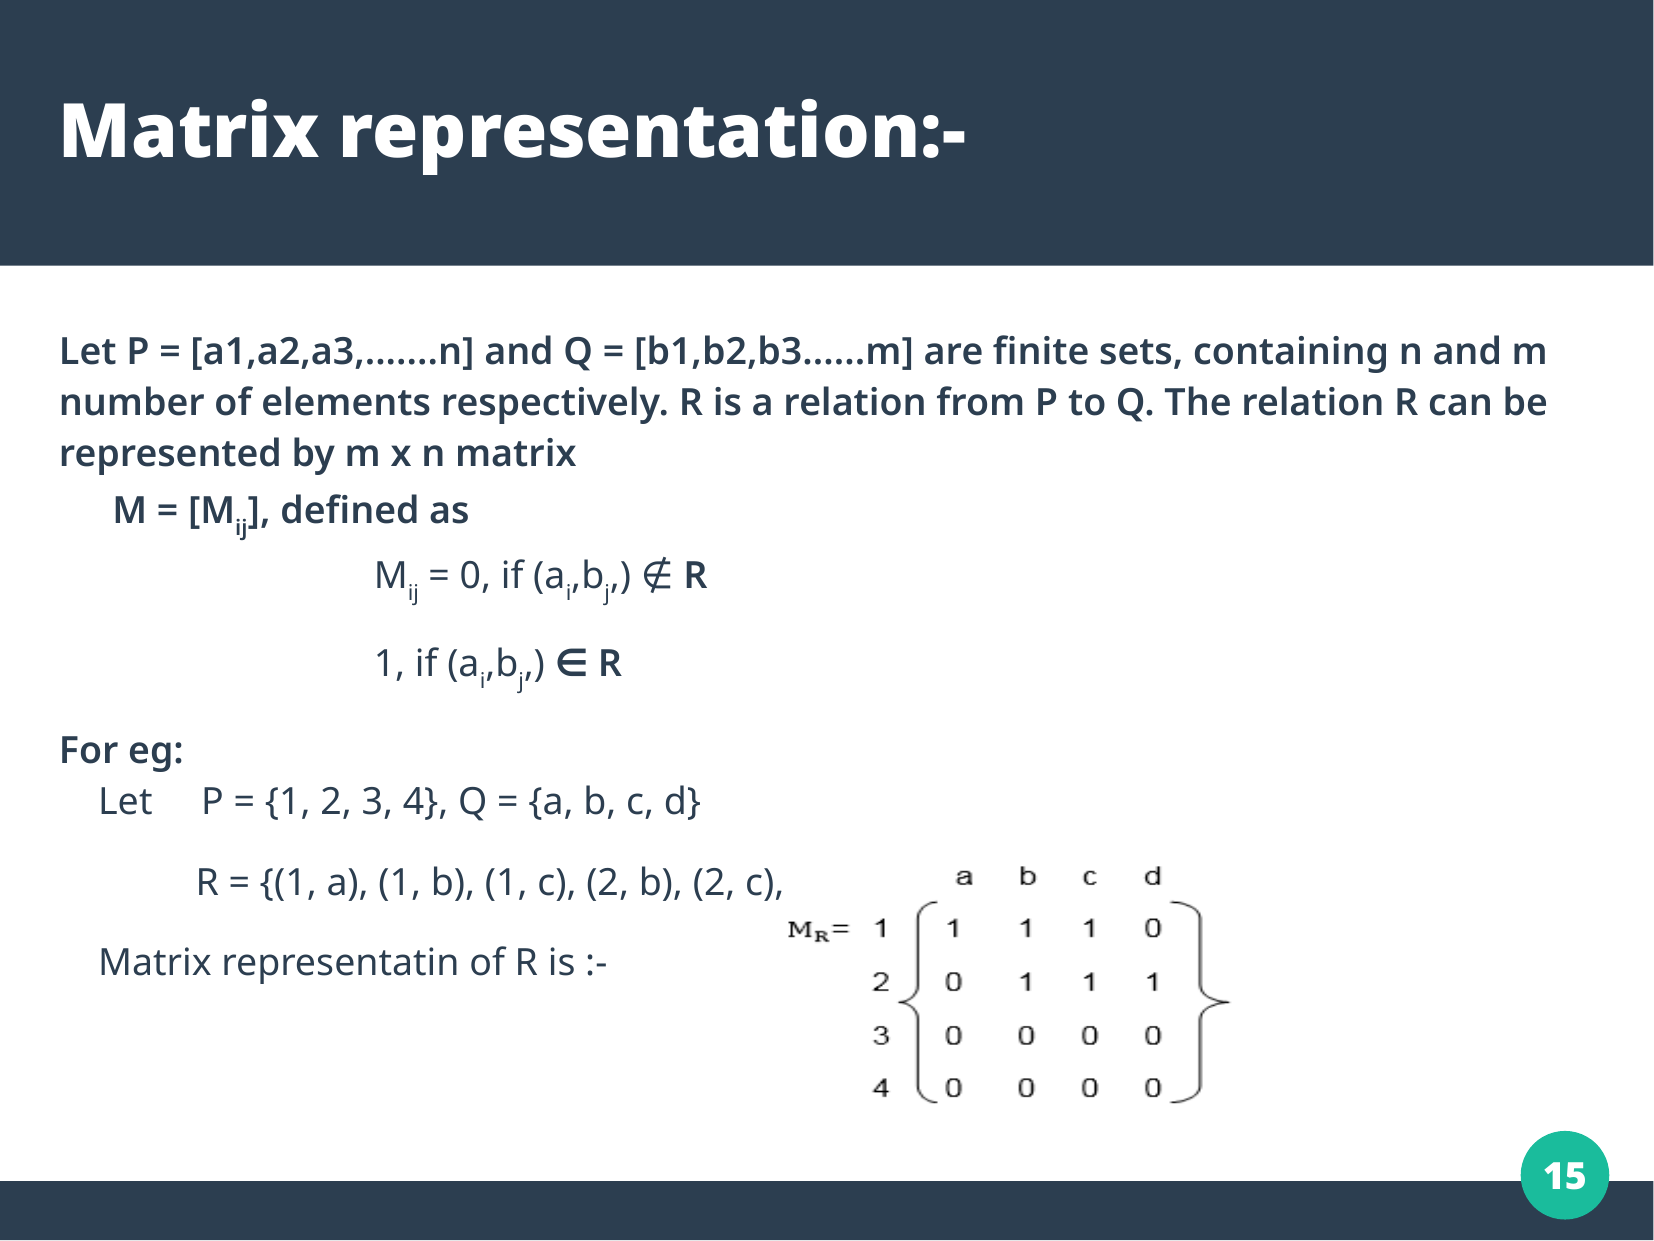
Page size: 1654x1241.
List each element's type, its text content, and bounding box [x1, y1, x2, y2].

title Matrix representation:- [59, 49, 1595, 207]
picture [783, 862, 1258, 1111]
list Let P = [a1,a2,a3,.......n] and Q = [b1,b2,b3......m] are finite sets, containing n and m number of elements respectively. R is a relation from P to Q. The relation R can be represented by m x n matrix M = [Mij], defined as Mij = 0, if (ai,bj,) ∉ R 1, if (ai,bj,) ∈ R For eg: Let P = {1, 2, 3, 4}, Q = {a, b, c, d} R = {(1, a), (1, b), (1, c), (2, b), (2, c), (2, d)}. Matrix representatin of R is :- [59, 324, 1595, 1152]
